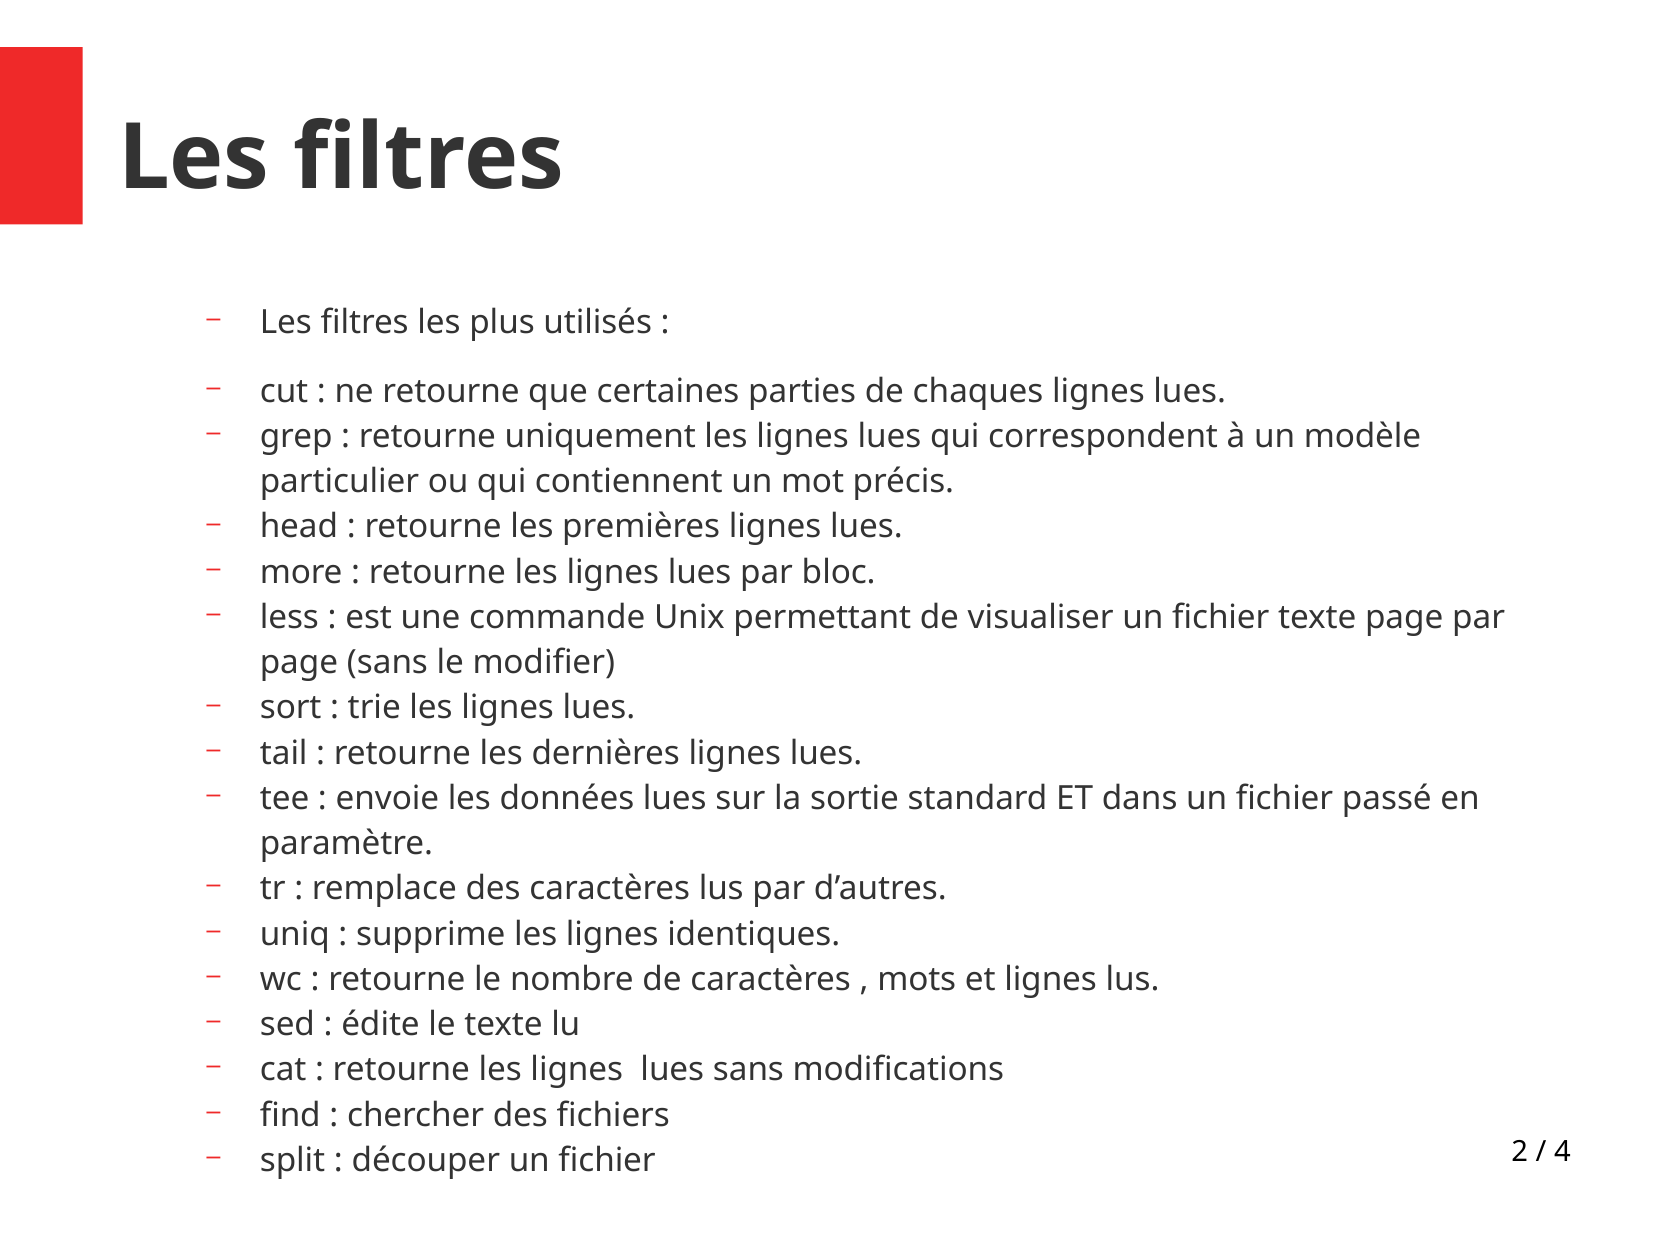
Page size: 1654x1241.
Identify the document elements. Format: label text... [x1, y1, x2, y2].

list Les filtres les plus utilisés : cut : ne retourne que certaines parties de chaques lignes lues. grep : retourne uniquement les lignes lues qui correspondent à un modèle particulier ou qui contiennent un mot précis. head : retourne les premières lignes lues. more : retourne les lignes lues par bloc. less : est une commande Unix permettant de visualiser un fichier texte page par page (sans le modifier) sort : trie les lignes lues. tail : retourne les dernières lignes lues. tee : envoie les données lues sur la sortie standard ET dans un fichier passé en paramètre. tr : remplace des caractères lus par d’autres. uniq : supprime les lignes identiques. wc : retourne le nombre de caractères , mots et lignes lus. sed : édite le texte lu cat : retourne les lignes lues sans modifications find : chercher des fichiers split : découper un fichier [118, 297, 1536, 1182]
title Les filtres [118, 49, 1571, 257]
